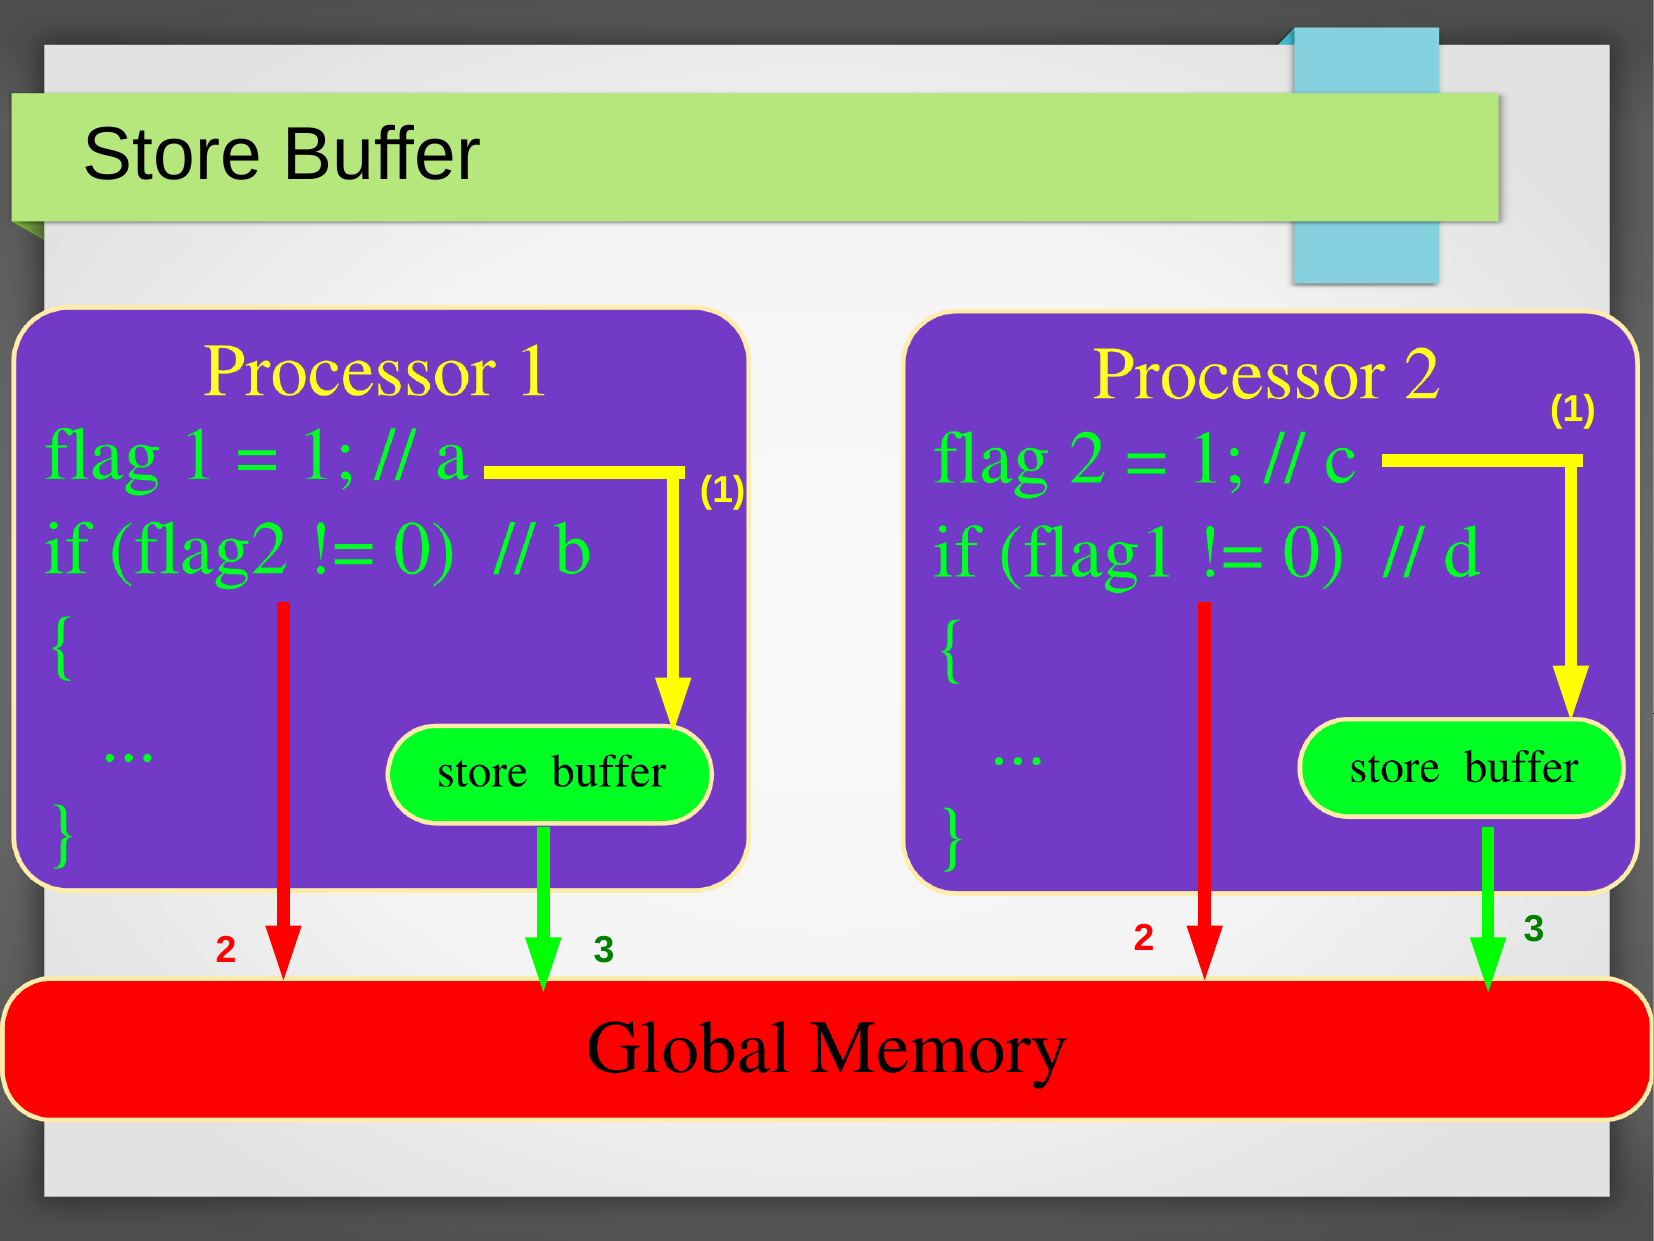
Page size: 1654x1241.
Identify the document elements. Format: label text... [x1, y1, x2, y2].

title Store Buffer [82, 94, 1264, 213]
text_box (1) [1535, 380, 1611, 438]
text_box 2 [1118, 909, 1170, 967]
picture [0, 0, 1654, 1241]
text_box 3 [578, 921, 630, 979]
text_box 3 [1508, 899, 1560, 957]
text_box 2 [200, 921, 252, 979]
text_box (1) [685, 460, 761, 518]
